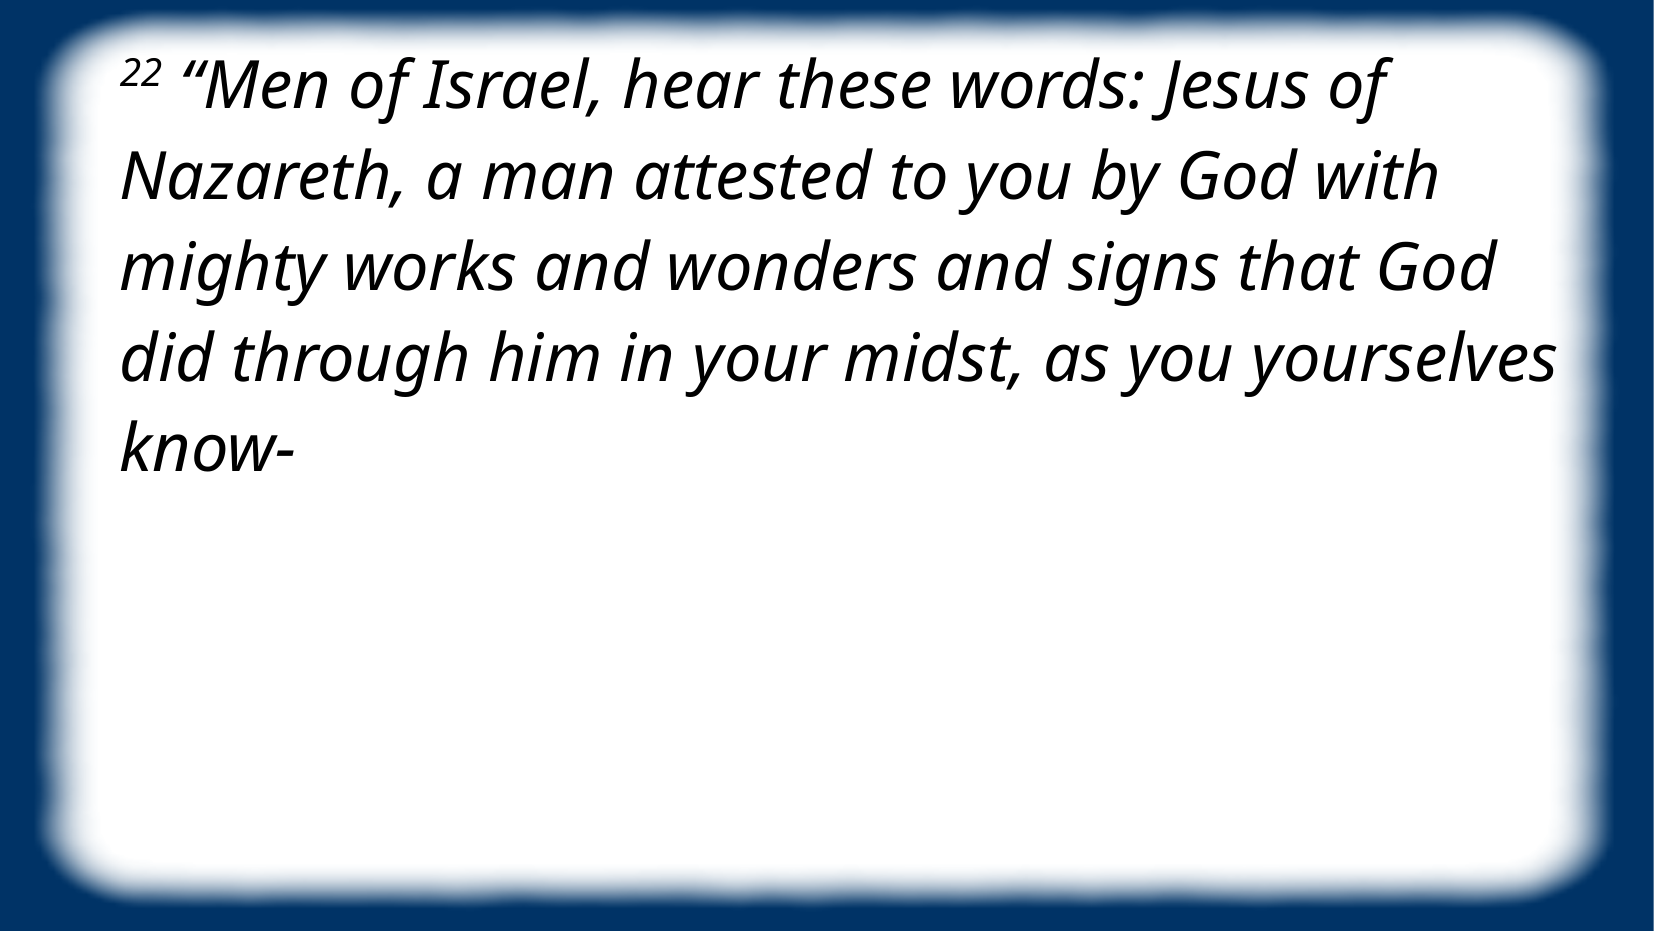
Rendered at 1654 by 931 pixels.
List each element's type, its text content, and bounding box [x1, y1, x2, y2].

picture [0, 0, 1654, 931]
text_box 22 “Men of Israel, hear these words: Jesus of Nazareth, a man attested to you by God with mighty works and wonders and signs that God did through him in your midst, as you yourselves know- [105, 30, 1576, 489]
